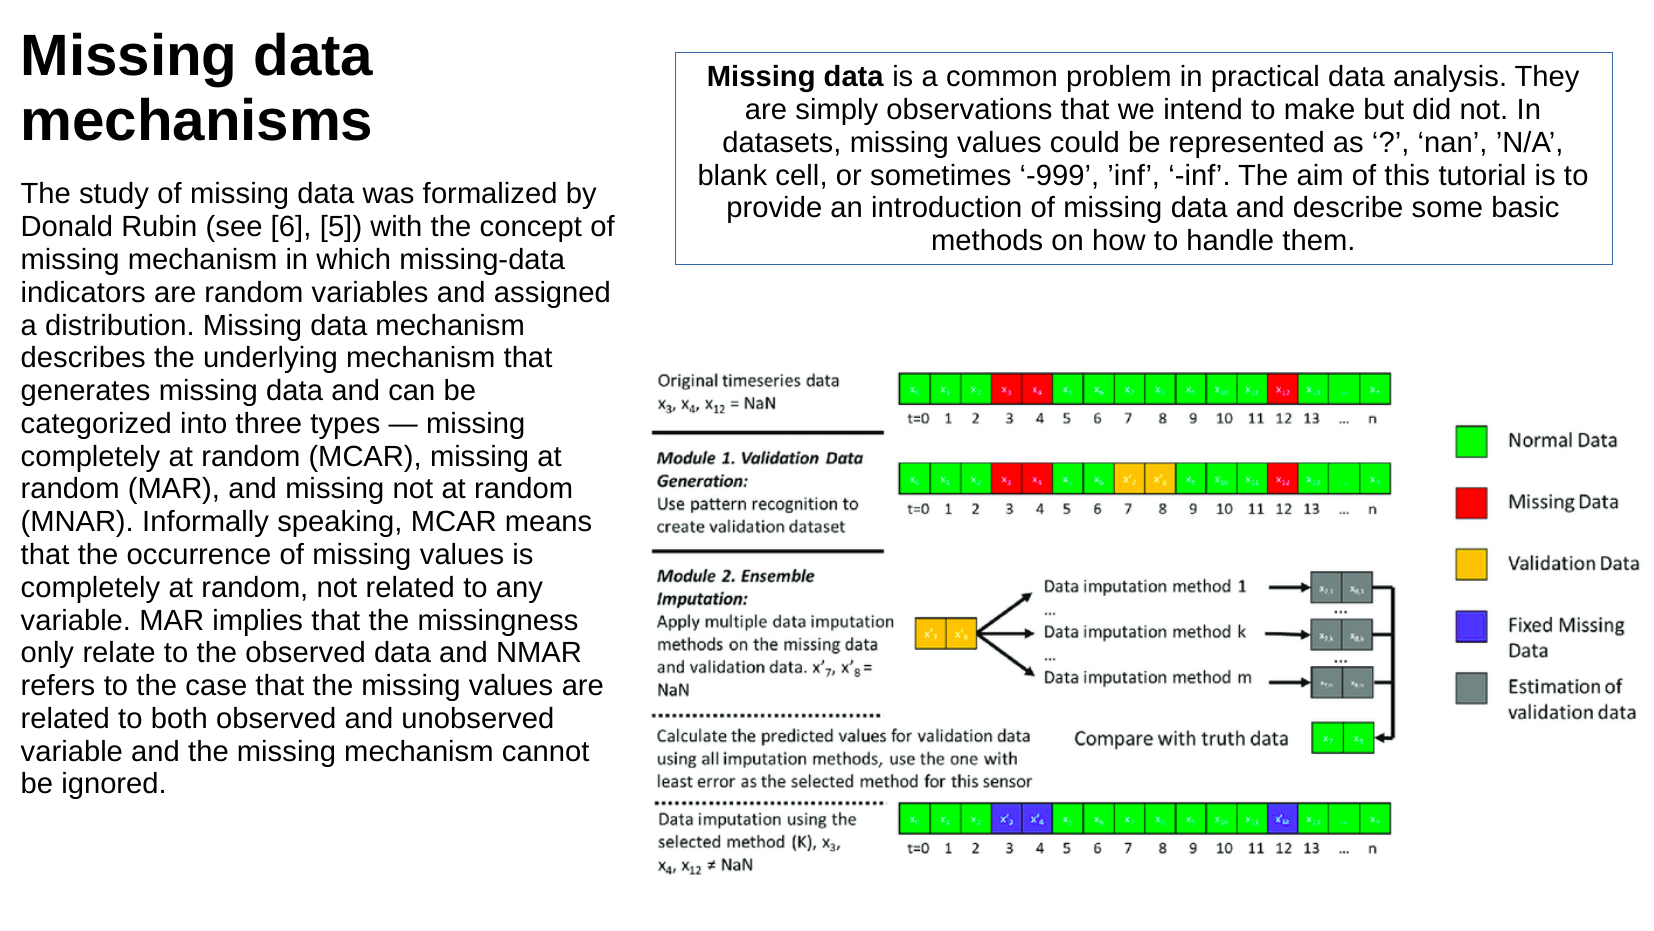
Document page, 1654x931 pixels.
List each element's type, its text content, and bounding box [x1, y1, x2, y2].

text_box Missing data is a common problem in practical data analysis. They are simply observations that we intend to make but did not. In datasets, missing values could be represented as ‘?’, ‘nan’, ’N/A’, blank cell, or sometimes ‘-999’, ’inf’, ‘-inf’. The aim of this tutorial is to provide an introduction of missing data and describe some basic methods on how to handle them. [675, 52, 1613, 263]
picture [649, 370, 1642, 877]
text_box Missing data mechanisms The study of missing data was formalized by Donald Rubin (see [6], [5]) with the concept of missing mechanism in which missing-data indicators are random variables and assigned a distribution. Missing data mechanism describes the underlying mechanism that generates missing data and can be categorized into three types — missing completely at random (MCAR), missing at random (MAR), and missing not at random (MNAR). Informally speaking, MCAR means that the occurrence of missing values is completely at random, not related to any variable. MAR implies that the missingness only relate to the observed data and NMAR refers to the case that the missing values are related to both observed and unobserved variable and the missing mechanism cannot be ignored. [5, 15, 644, 804]
